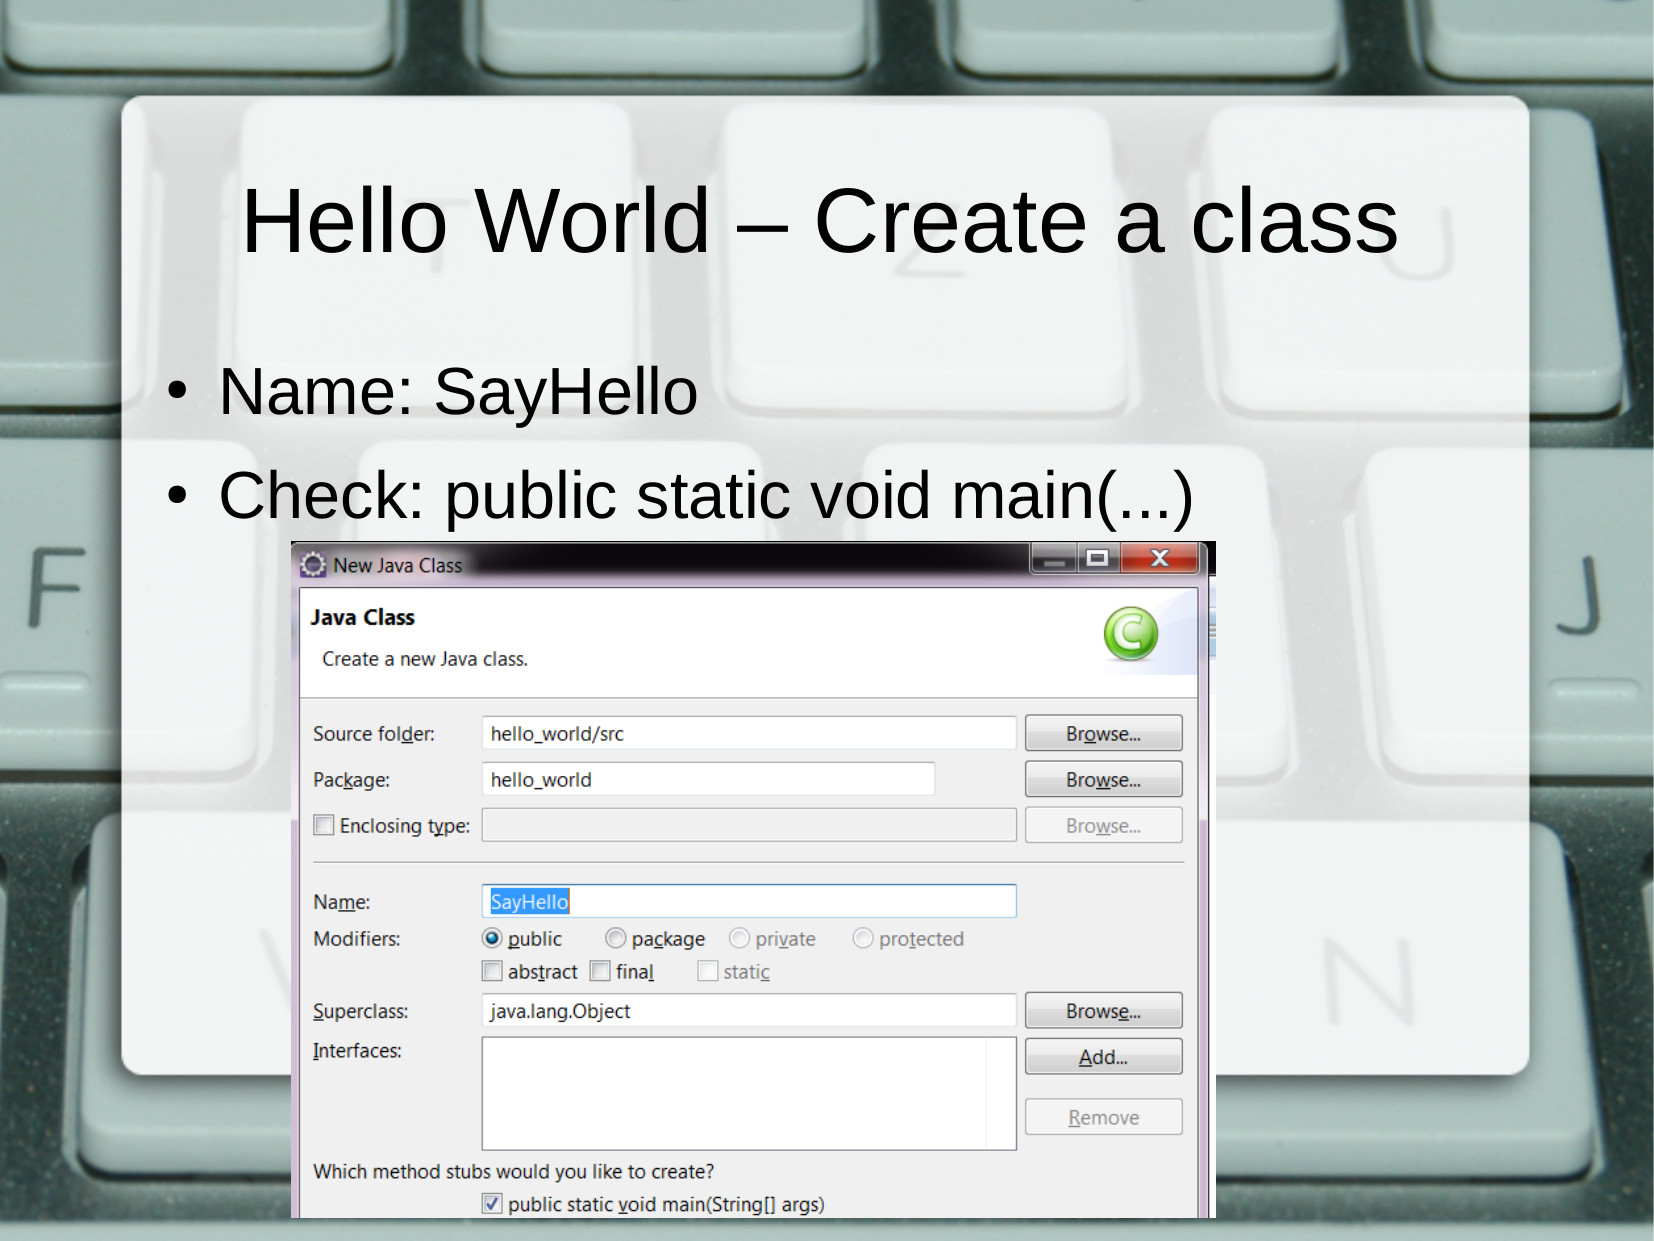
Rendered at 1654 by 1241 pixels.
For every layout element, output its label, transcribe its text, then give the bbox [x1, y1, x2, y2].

picture [0, 0, 1654, 1241]
title Hello World – Create a class [135, 117, 1506, 325]
list Name: SayHello Check: public static void main(...) [147, 354, 1506, 1063]
